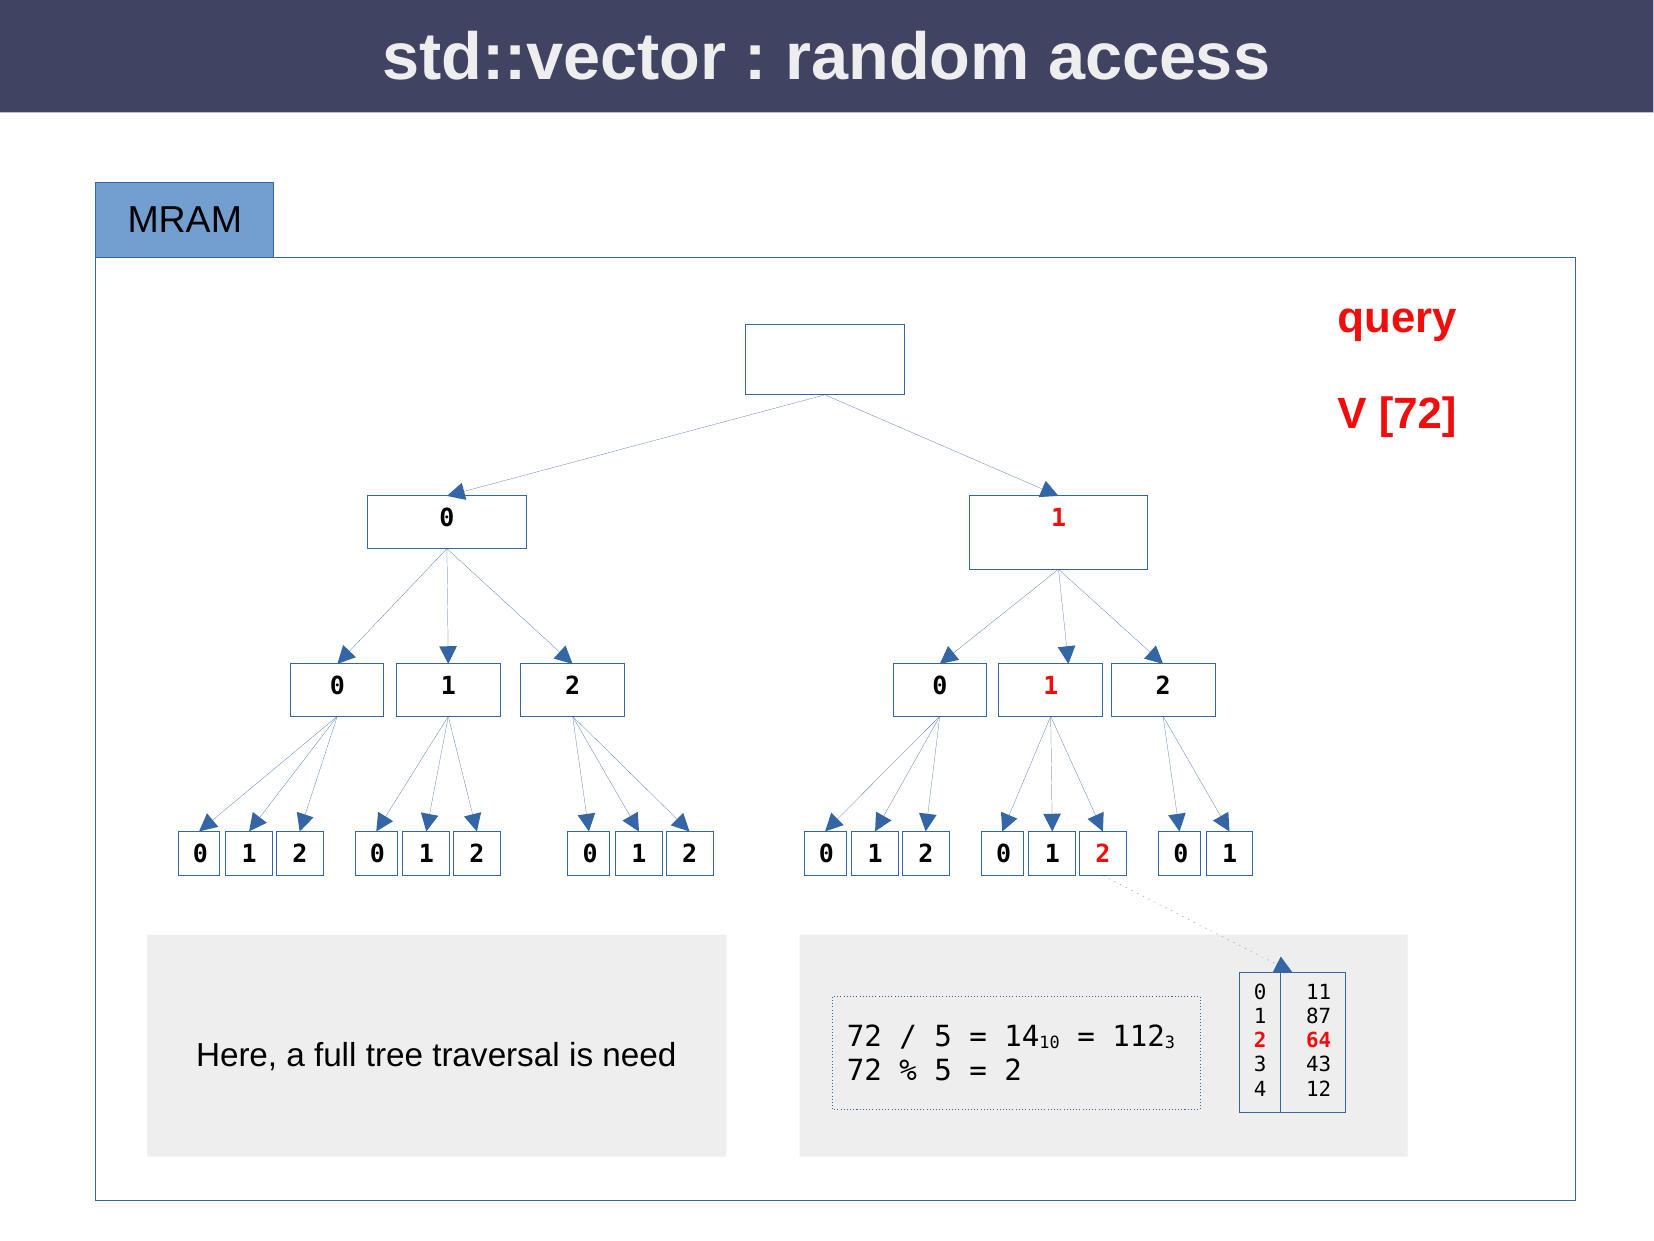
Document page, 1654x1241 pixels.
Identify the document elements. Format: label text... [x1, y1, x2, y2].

text_box 2 [902, 831, 950, 876]
text_box 1 [851, 831, 899, 876]
text_box 1 [225, 831, 273, 876]
text_box 2 [276, 831, 324, 876]
text_box 2 [1111, 663, 1216, 717]
text_box [745, 324, 905, 395]
text_box 0 1 2 3 4 [1239, 972, 1280, 1113]
text_box std::vector : random access [0, 0, 1654, 113]
text_box 0 [981, 831, 1024, 876]
text_box 1 [998, 663, 1103, 717]
text_box Here, a full tree traversal is need [147, 934, 727, 1157]
text_box 0 [290, 663, 384, 717]
text_box 0 [178, 831, 220, 876]
text_box 2 [666, 831, 714, 876]
text_box 2 [1079, 831, 1127, 876]
text_box 1 [615, 831, 663, 876]
text_box 2 [453, 831, 501, 876]
text_box 72 / 5 = 1410 = 1123 72 % 5 = 2 [832, 996, 1201, 1110]
text_box 0 [355, 831, 398, 876]
text_box 2 [520, 663, 625, 717]
text_box 1 [396, 663, 501, 717]
text_box 1 [1206, 831, 1253, 876]
text_box 0 [804, 831, 847, 876]
text_box 0 [893, 663, 987, 717]
text_box query V [72] [1238, 293, 1556, 413]
text_box 0 [1158, 831, 1201, 876]
text_box 0 [567, 831, 610, 876]
text_box 1 [1028, 831, 1076, 876]
text_box 1 [402, 831, 450, 876]
text_box 1 [969, 495, 1148, 570]
text_box 0 [367, 495, 527, 549]
text_box MRAM [95, 182, 274, 258]
text_box 11 87 64 43 12 [1280, 972, 1346, 1113]
text_box [799, 934, 1408, 1157]
